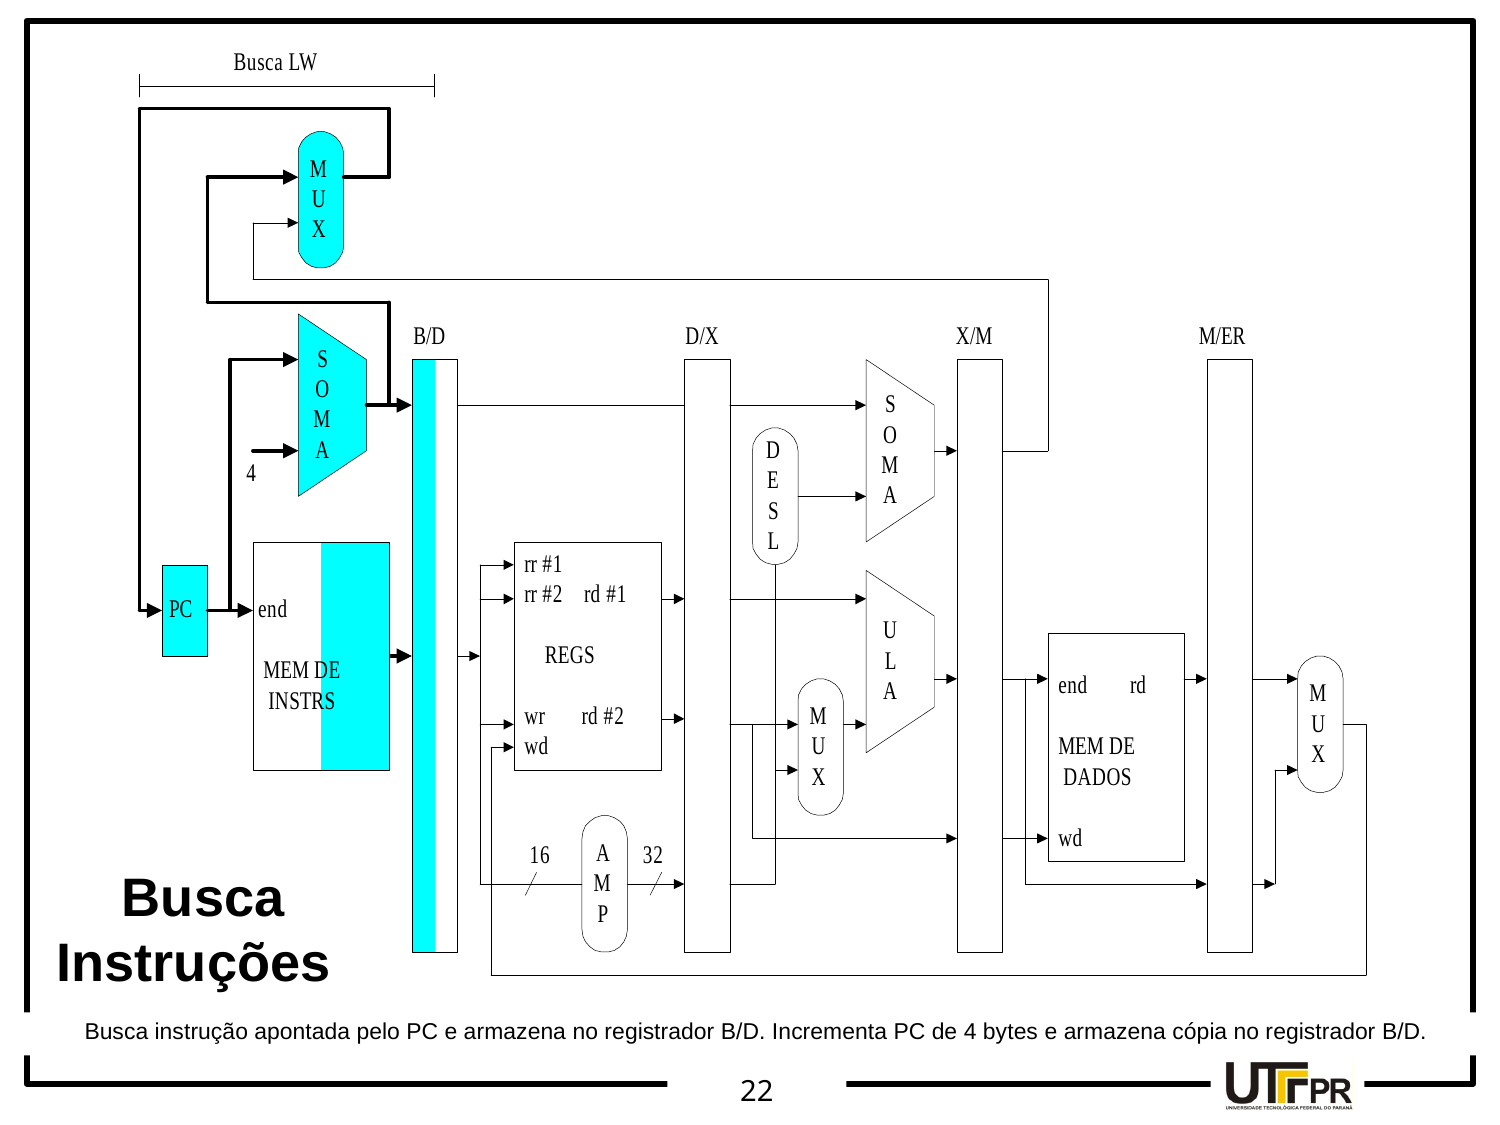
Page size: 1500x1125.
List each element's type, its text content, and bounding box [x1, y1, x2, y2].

chart [79, 41, 1421, 1002]
list Busca instrução apontada pelo PC e armazena no registrador B/D. Incrementa PC de 4 bytes e armazena cópia no registrador B/D. [12, 1012, 1500, 1056]
picture [1225, 1062, 1353, 1110]
title Busca Instruções [37, 849, 351, 1000]
